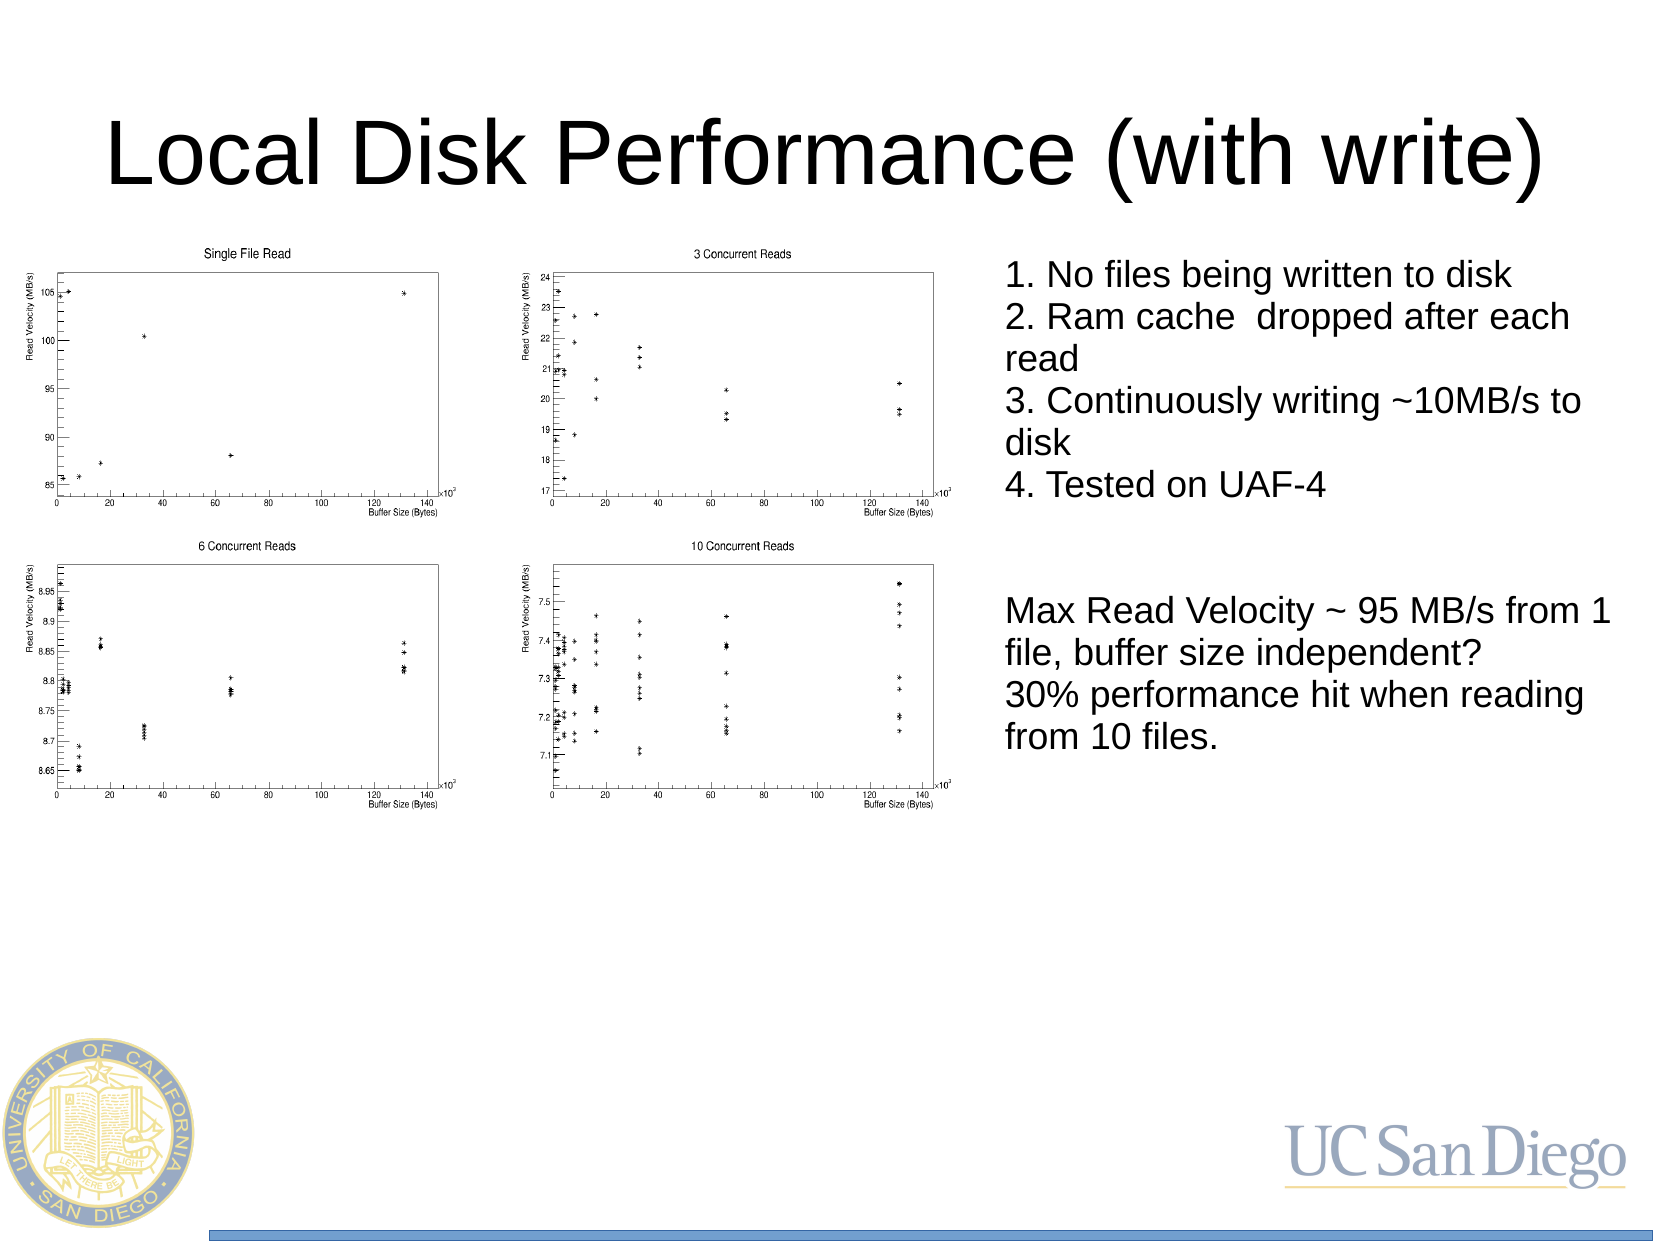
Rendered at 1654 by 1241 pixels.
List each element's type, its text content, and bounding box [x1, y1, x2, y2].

picture [0, 1034, 196, 1231]
picture [0, 239, 990, 823]
text_box [209, 1230, 1653, 1241]
title Local Disk Performance (with write) [82, 49, 1571, 257]
picture [1253, 1089, 1653, 1230]
text_box 1. No files being written to disk 2. Ram cache dropped after each read 3. Continuously writing ~10MB/s to disk 4. Tested on UAF-4 Max Read Velocity ~ 95 MB/s from 1 file, buffer size independent? 30% performance hit when reading from 10 files. [990, 246, 1653, 933]
